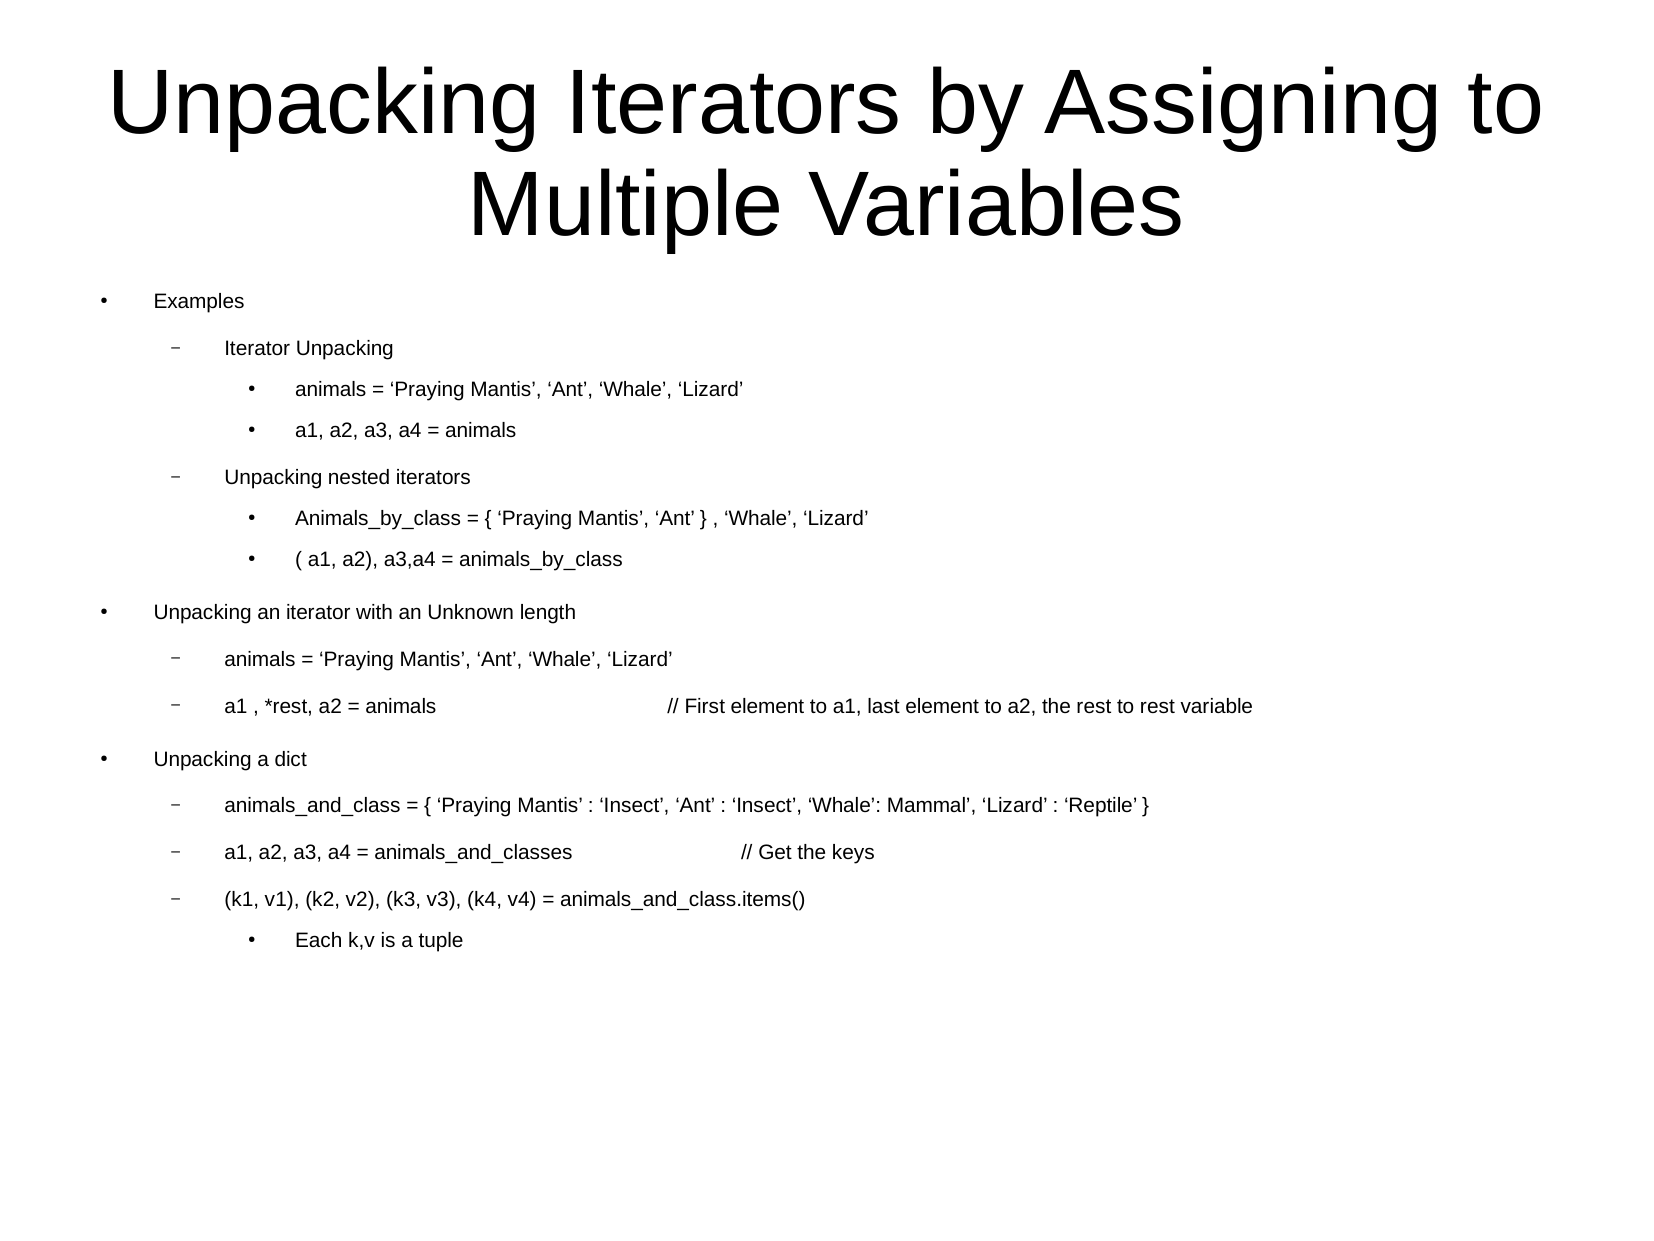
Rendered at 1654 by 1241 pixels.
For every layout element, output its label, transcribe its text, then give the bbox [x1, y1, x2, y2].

list Examples Iterator Unpacking animals = ‘Praying Mantis’, ‘Ant’, ‘Whale’, ‘Lizard’ a1, a2, a3, a4 = animals Unpacking nested iterators Animals_by_class = { ‘Praying Mantis’, ‘Ant’ } , ‘Whale’, ‘Lizard’ ( a1, a2), a3,a4 = animals_by_class Unpacking an iterator with an Unknown length animals = ‘Praying Mantis’, ‘Ant’, ‘Whale’, ‘Lizard’ a1 , *rest, a2 = animals // First element to a1, last element to a2, the rest to rest variable Unpacking a dict animals_and_class = { ‘Praying Mantis’ : ‘Insect’, ‘Ant’ : ‘Insect’, ‘Whale’: Mammal’, ‘Lizard’ : ‘Reptile’ } a1, a2, a3, a4 = animals_and_classes // Get the keys (k1, v1), (k2, v2), (k3, v3), (k4, v4) = animals_and_class.items() Each k,v is a tuple [82, 290, 1583, 1229]
title Unpacking Iterators by Assigning to Multiple Variables [82, 49, 1571, 257]
